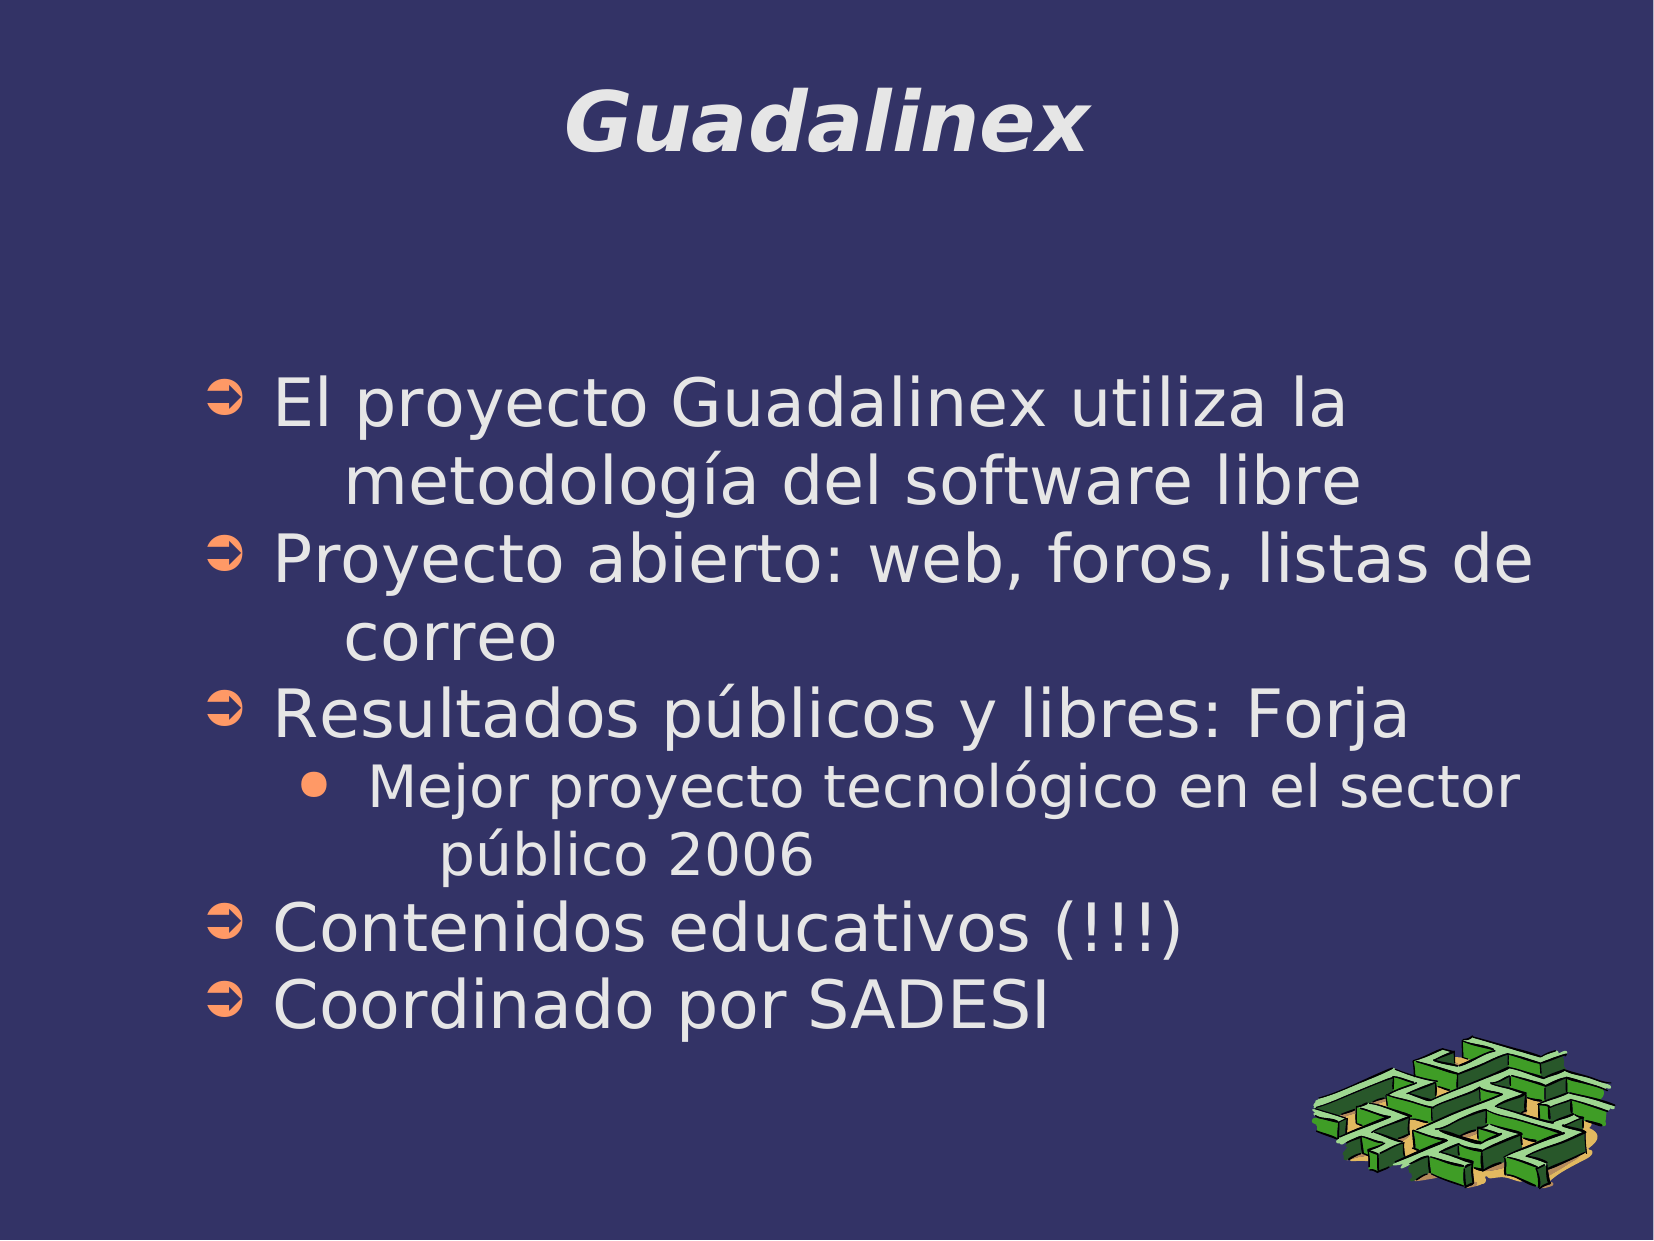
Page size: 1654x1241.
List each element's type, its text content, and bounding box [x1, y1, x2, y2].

title Guadalinex [121, 19, 1534, 227]
list El proyecto Guadalinex utiliza la metodología del software libre Proyecto abierto: web, foros, listas de correo Resultados públicos y libres: Forja Mejor proyecto tecnológico en el sector público 2006 Contenidos educativos (!!!) Coordinado por SADESI [178, 364, 1570, 1147]
